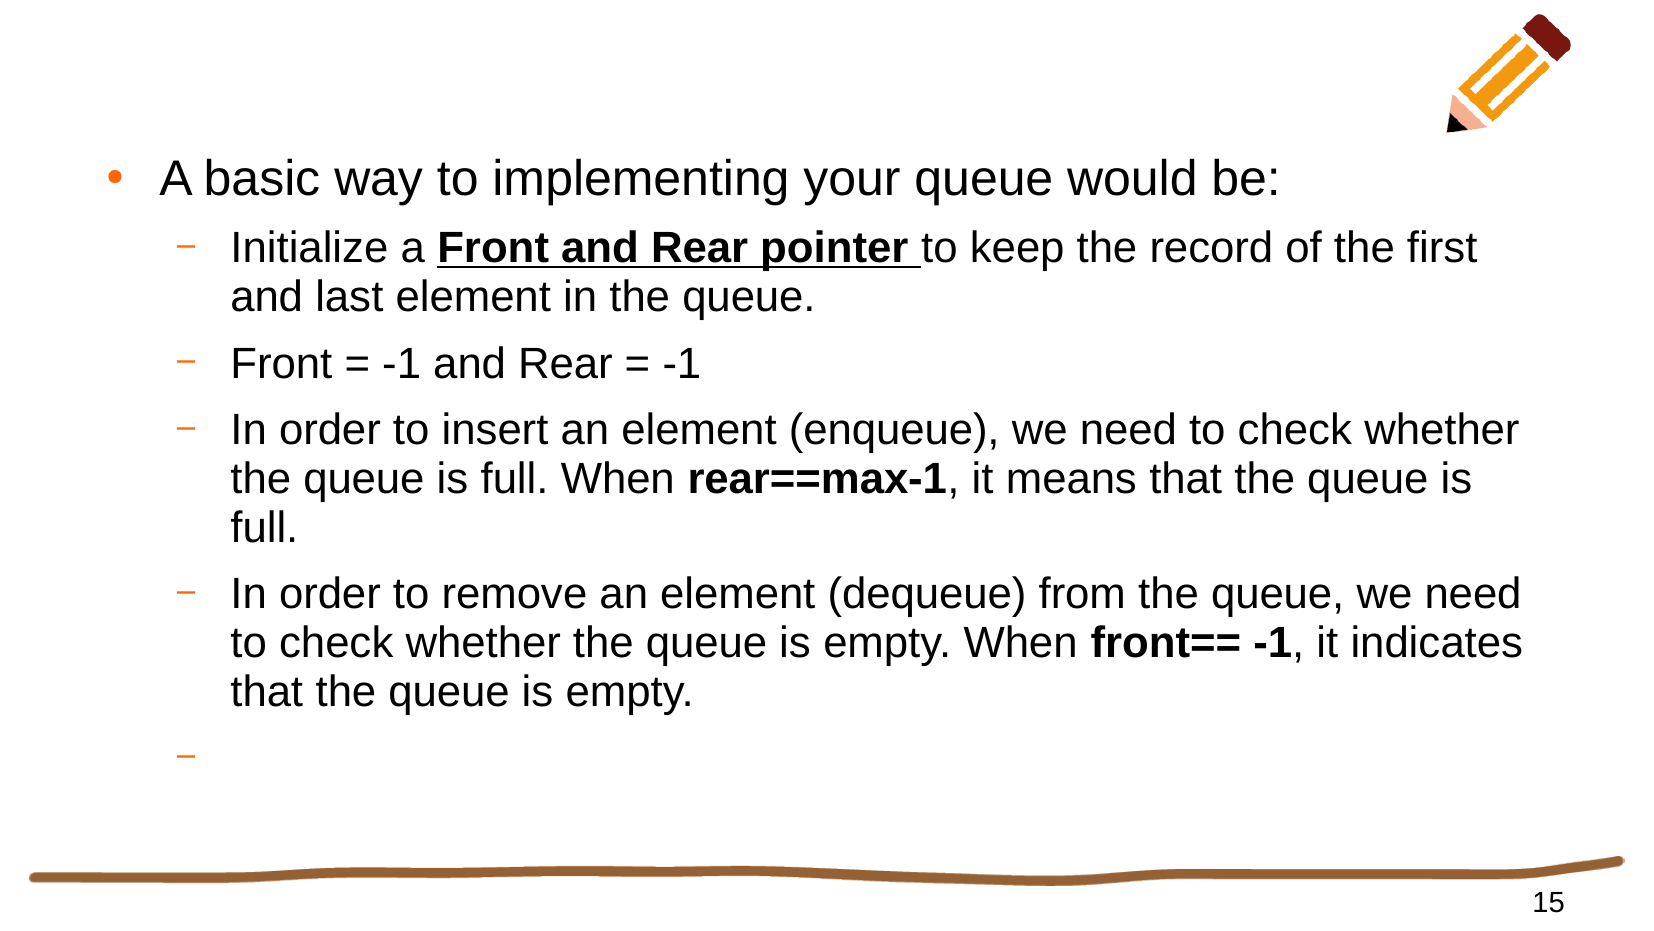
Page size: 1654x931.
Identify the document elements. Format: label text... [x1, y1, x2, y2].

list A basic way to implementing your queue would be: Initialize a Front and Rear pointer to keep the record of the first and last element in the queue. Front = -1 and Rear = -1 In order to insert an element (enqueue), we need to check whether the queue is full. When rear==max-1, it means that the queue is full. In order to remove an element (dequeue) from the queue, we need to check whether the queue is empty. When front== -1, it indicates that the queue is empty. [88, 150, 1538, 857]
picture [1446, 14, 1571, 133]
picture [29, 856, 1625, 886]
